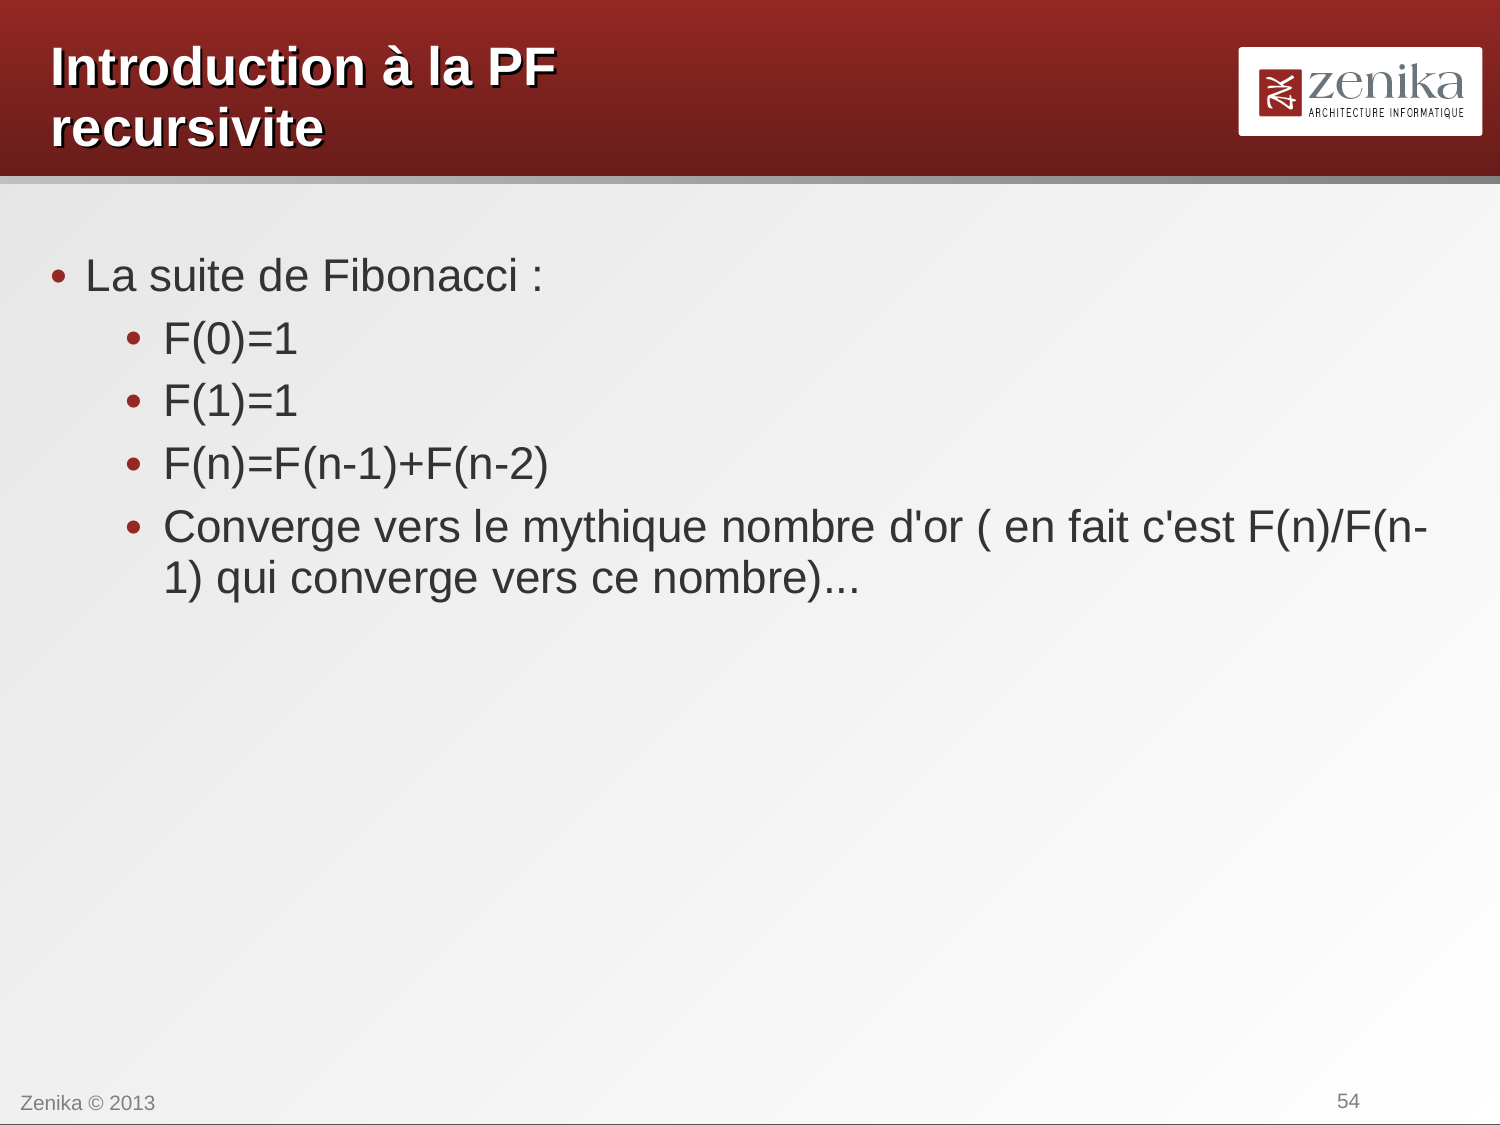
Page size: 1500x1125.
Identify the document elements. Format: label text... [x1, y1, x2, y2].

list La suite de Fibonacci : F(0)=1 F(1)=1 F(n)=F(n-1)+F(n-2) Converge vers le mythique nombre d'or ( en fait c'est F(n)/F(n-1) qui converge vers ce nombre)... [50, 249, 1435, 1079]
title Introduction à la PF recursivite [50, 15, 1206, 180]
picture [1257, 58, 1464, 125]
